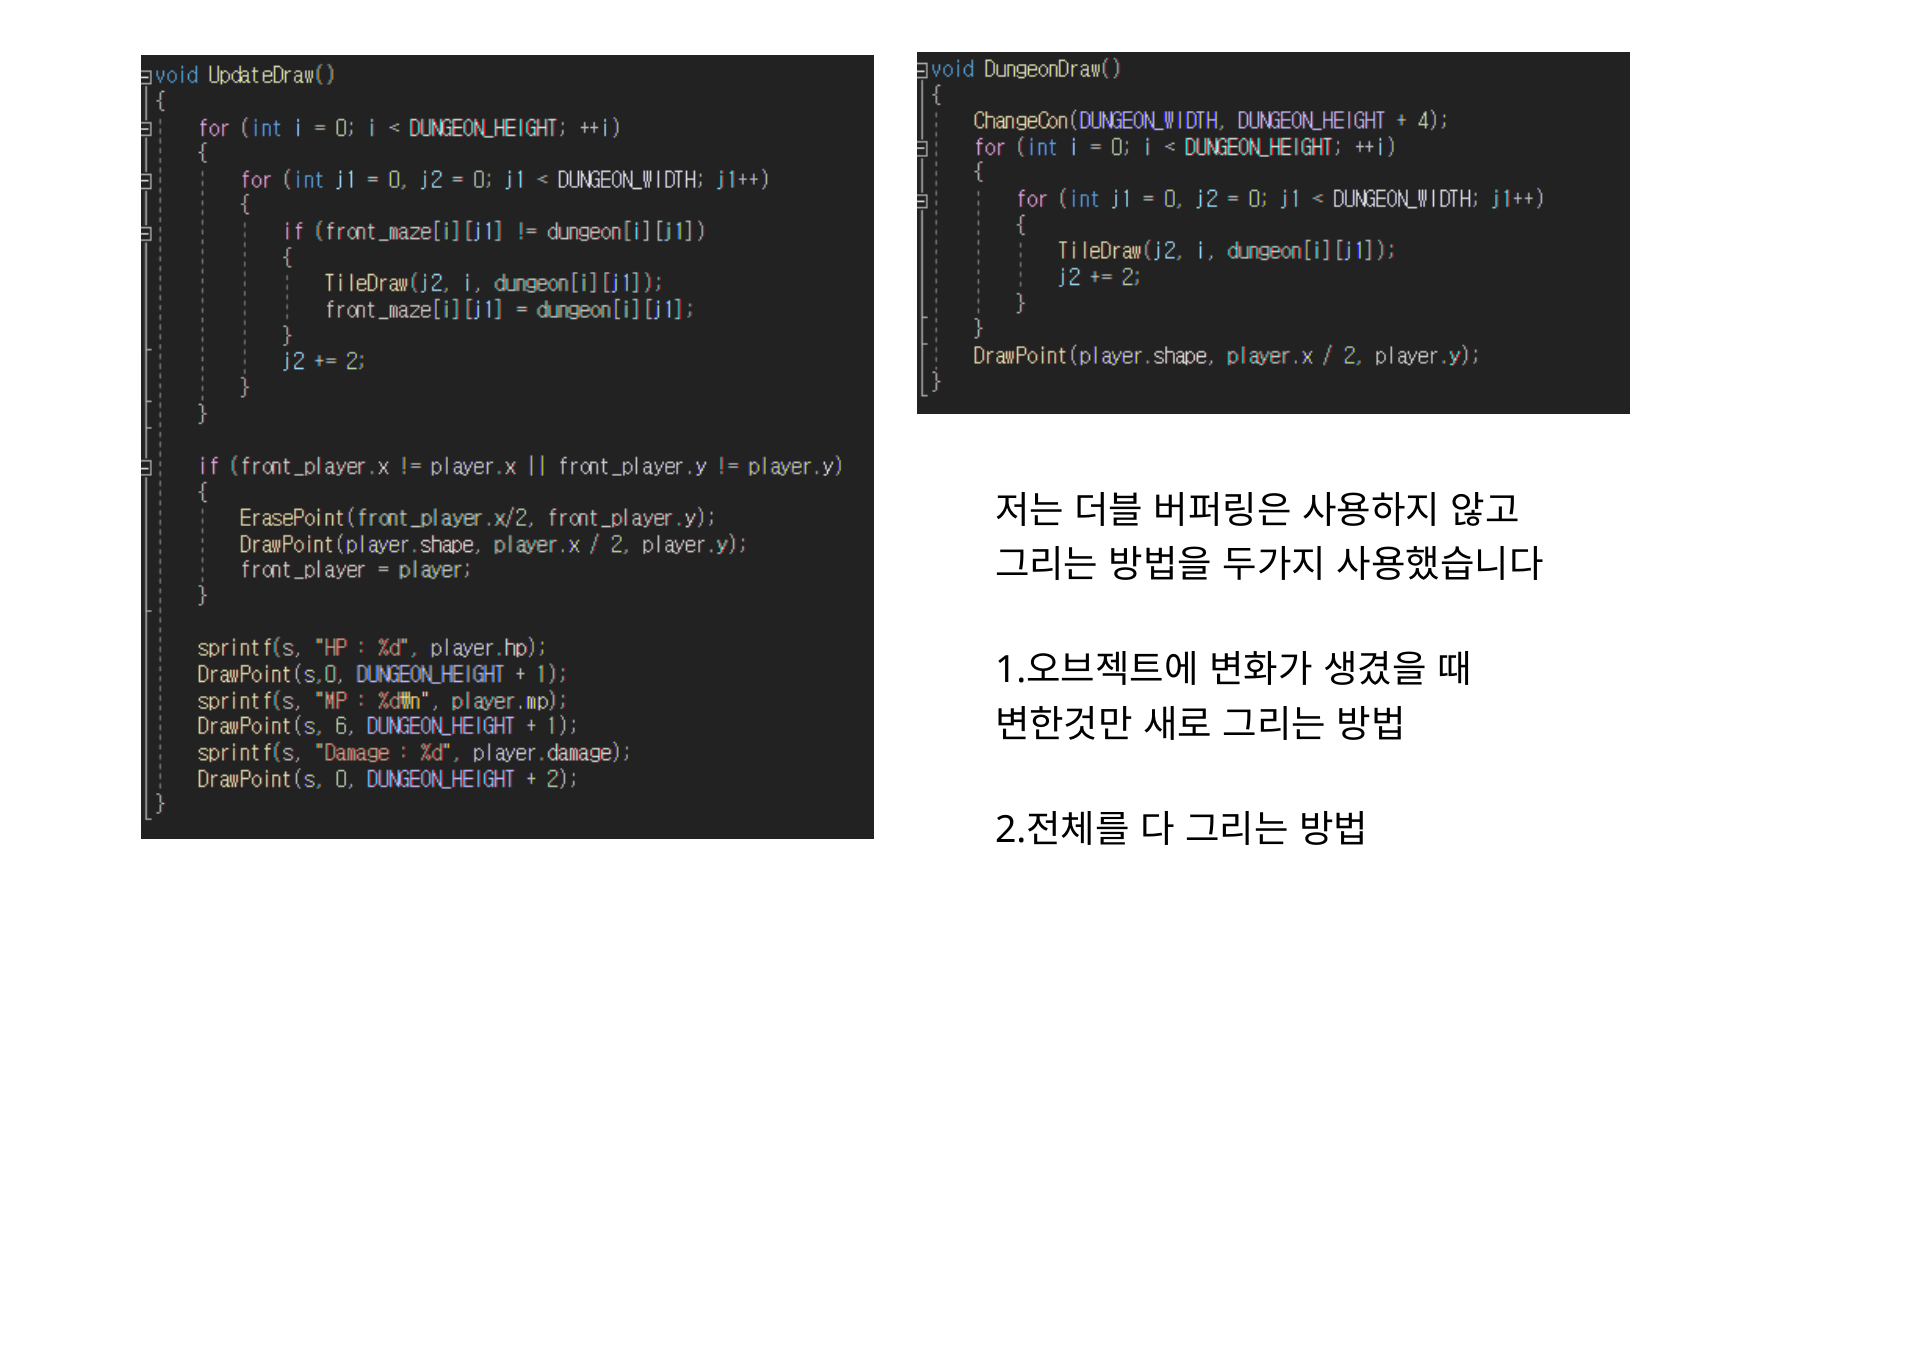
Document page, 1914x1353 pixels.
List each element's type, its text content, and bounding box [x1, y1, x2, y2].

picture [917, 52, 1630, 414]
picture [141, 55, 874, 839]
text_box 저는 더블 버퍼링은 사용하지 않고 그리는 방법을 두가지 사용했습니다 1.오브젝트에 변화가 생겼을 때 변한것만 새로 그리는 방법 2.전체를 다 그리는 방법 [980, 472, 1610, 750]
